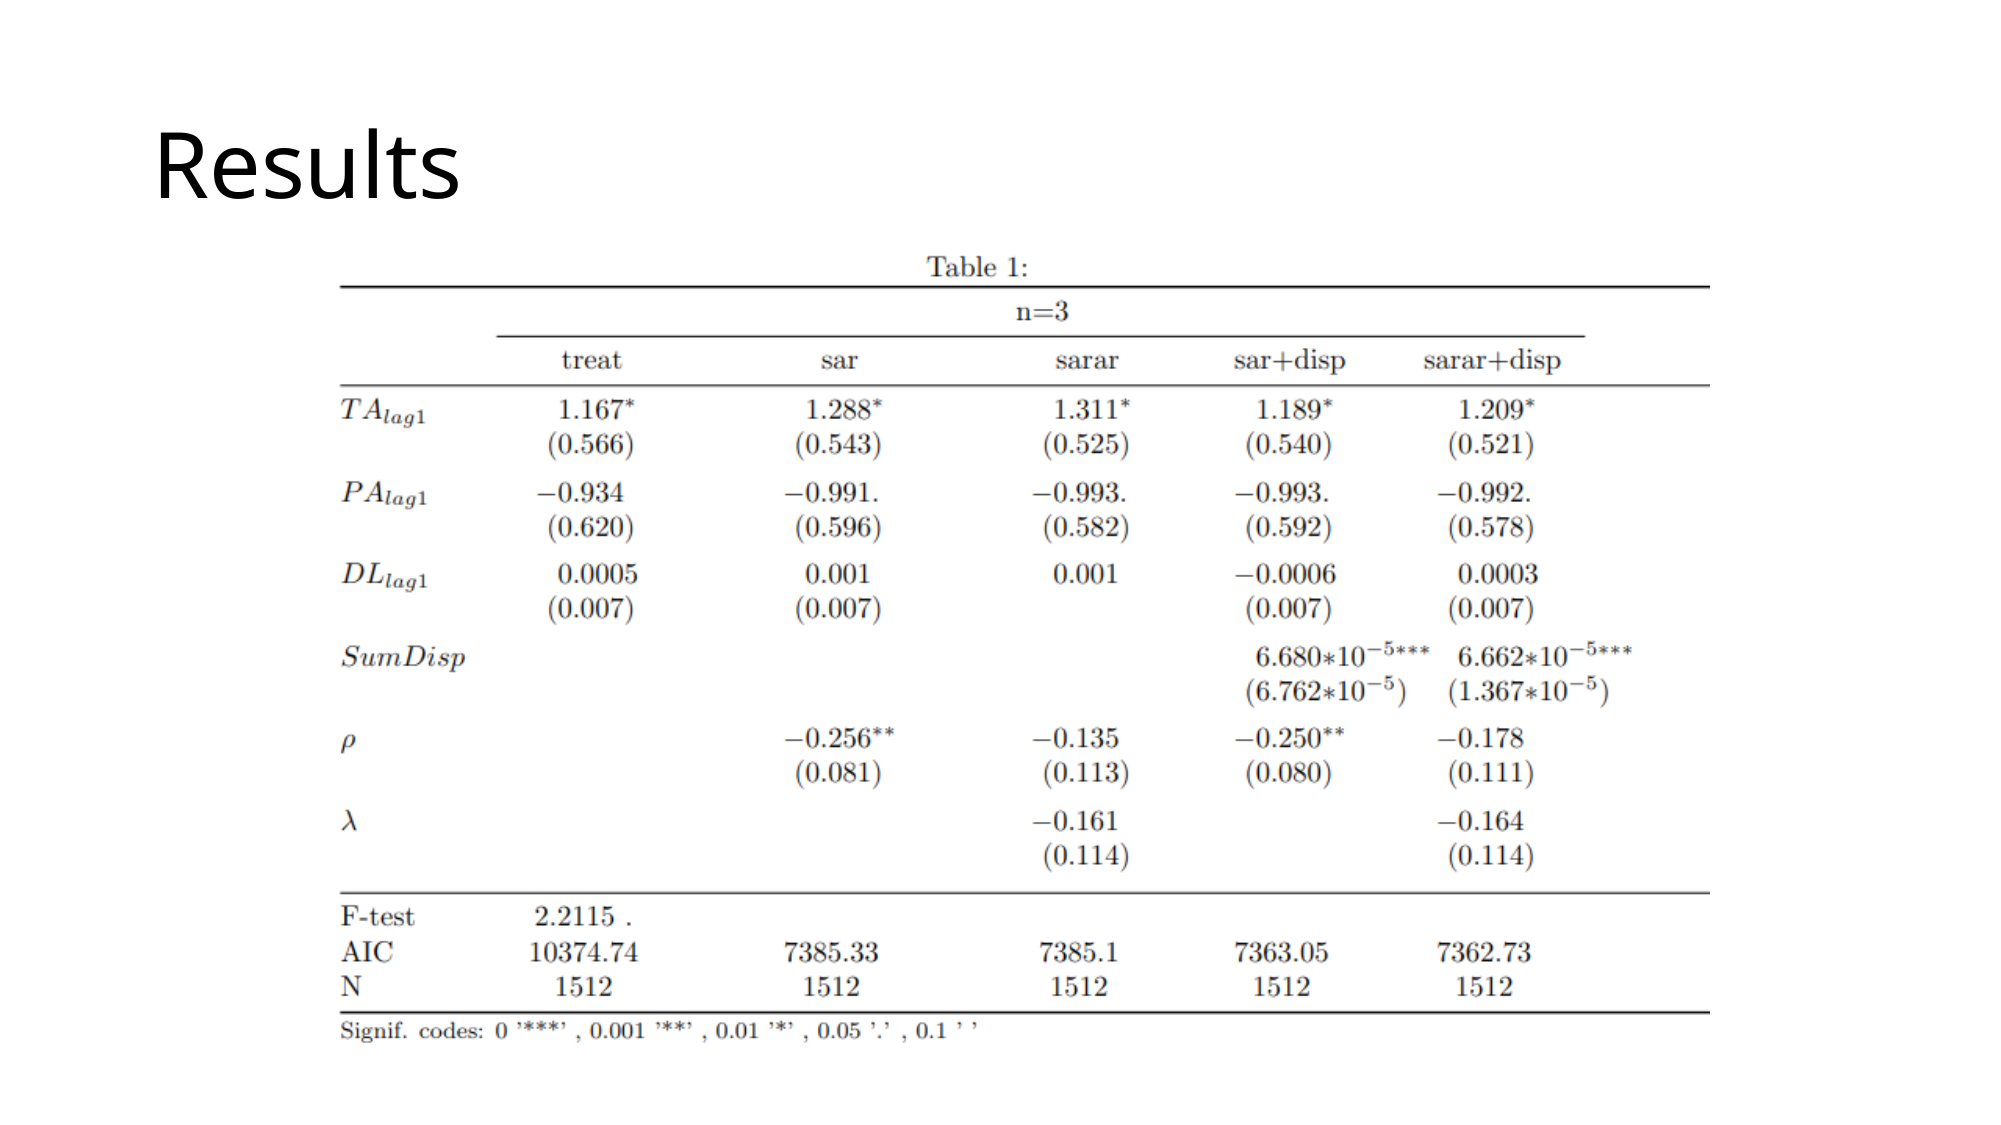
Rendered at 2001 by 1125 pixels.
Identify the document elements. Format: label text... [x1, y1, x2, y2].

picture [318, 236, 1710, 1054]
title Results [137, 59, 1863, 278]
